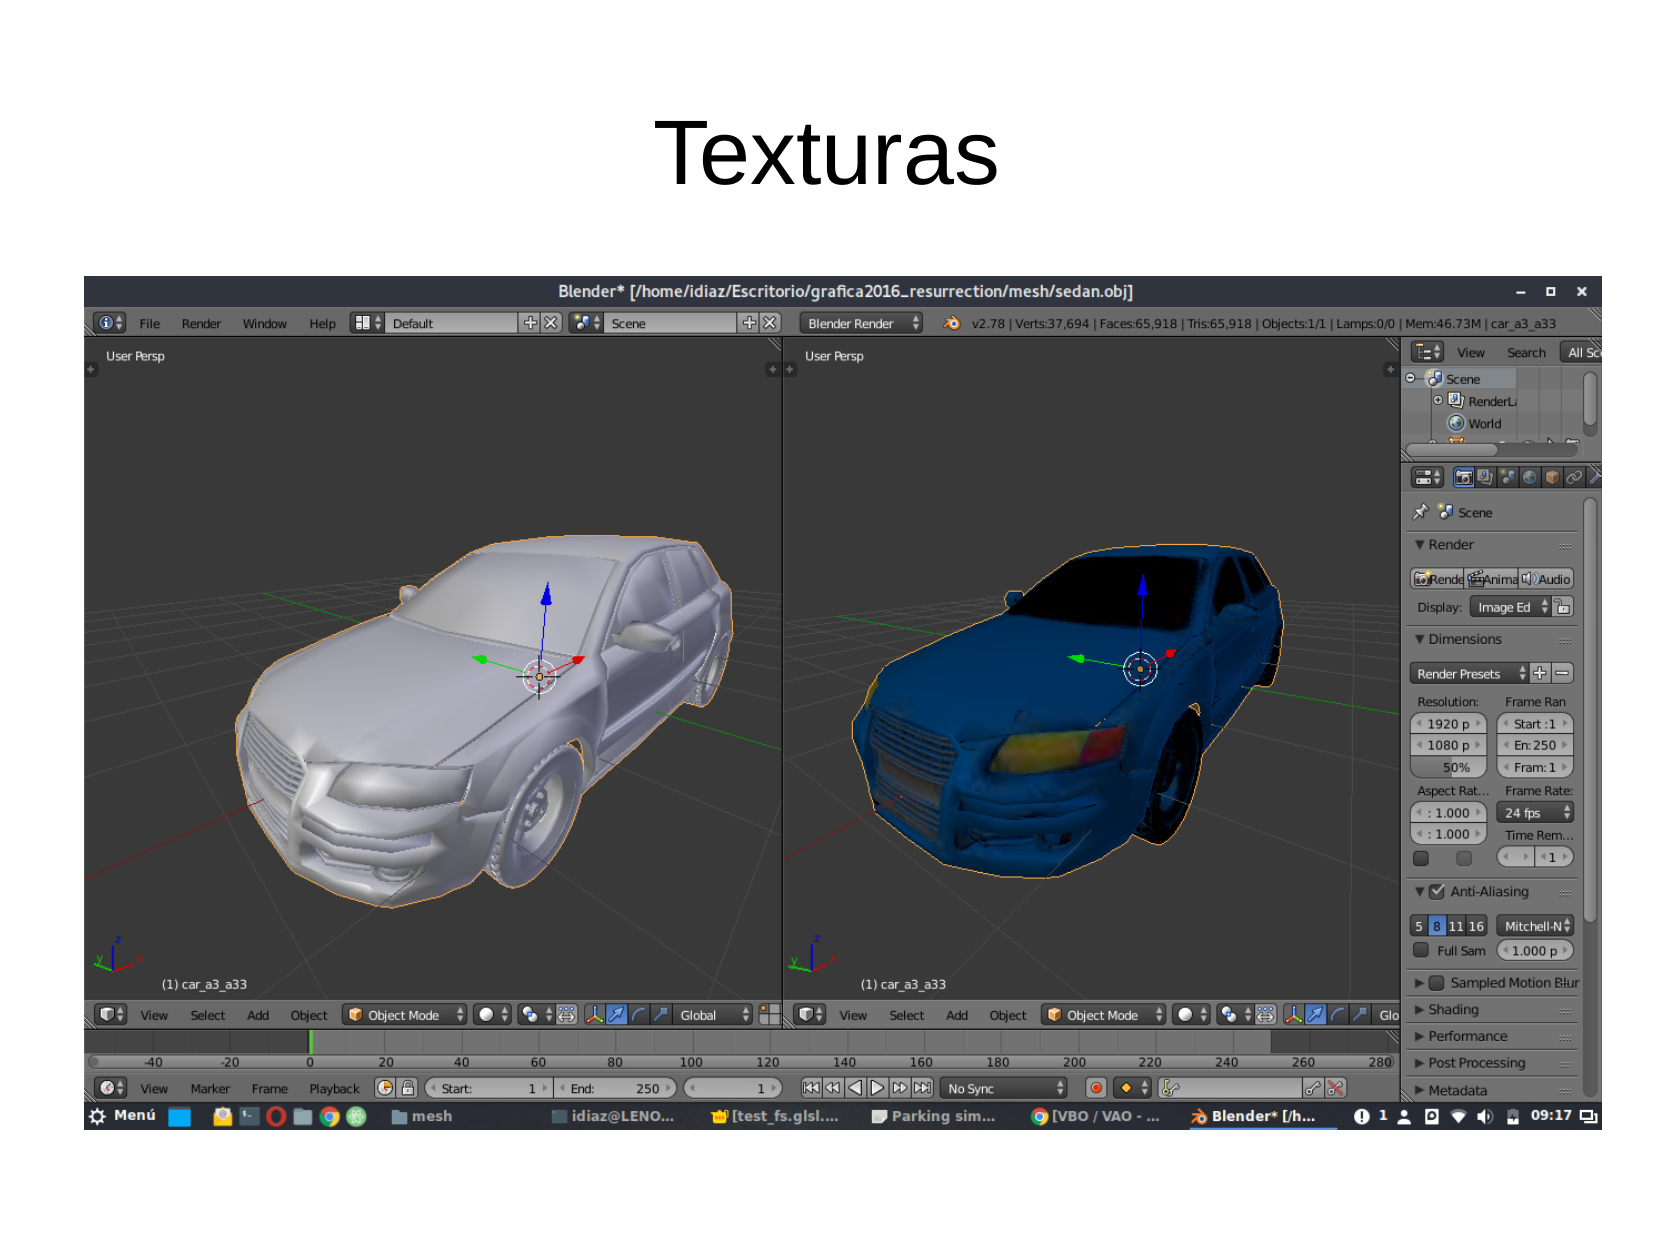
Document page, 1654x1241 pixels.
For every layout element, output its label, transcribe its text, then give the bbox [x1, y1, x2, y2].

title Texturas [82, 49, 1571, 257]
picture [84, 276, 1602, 1130]
